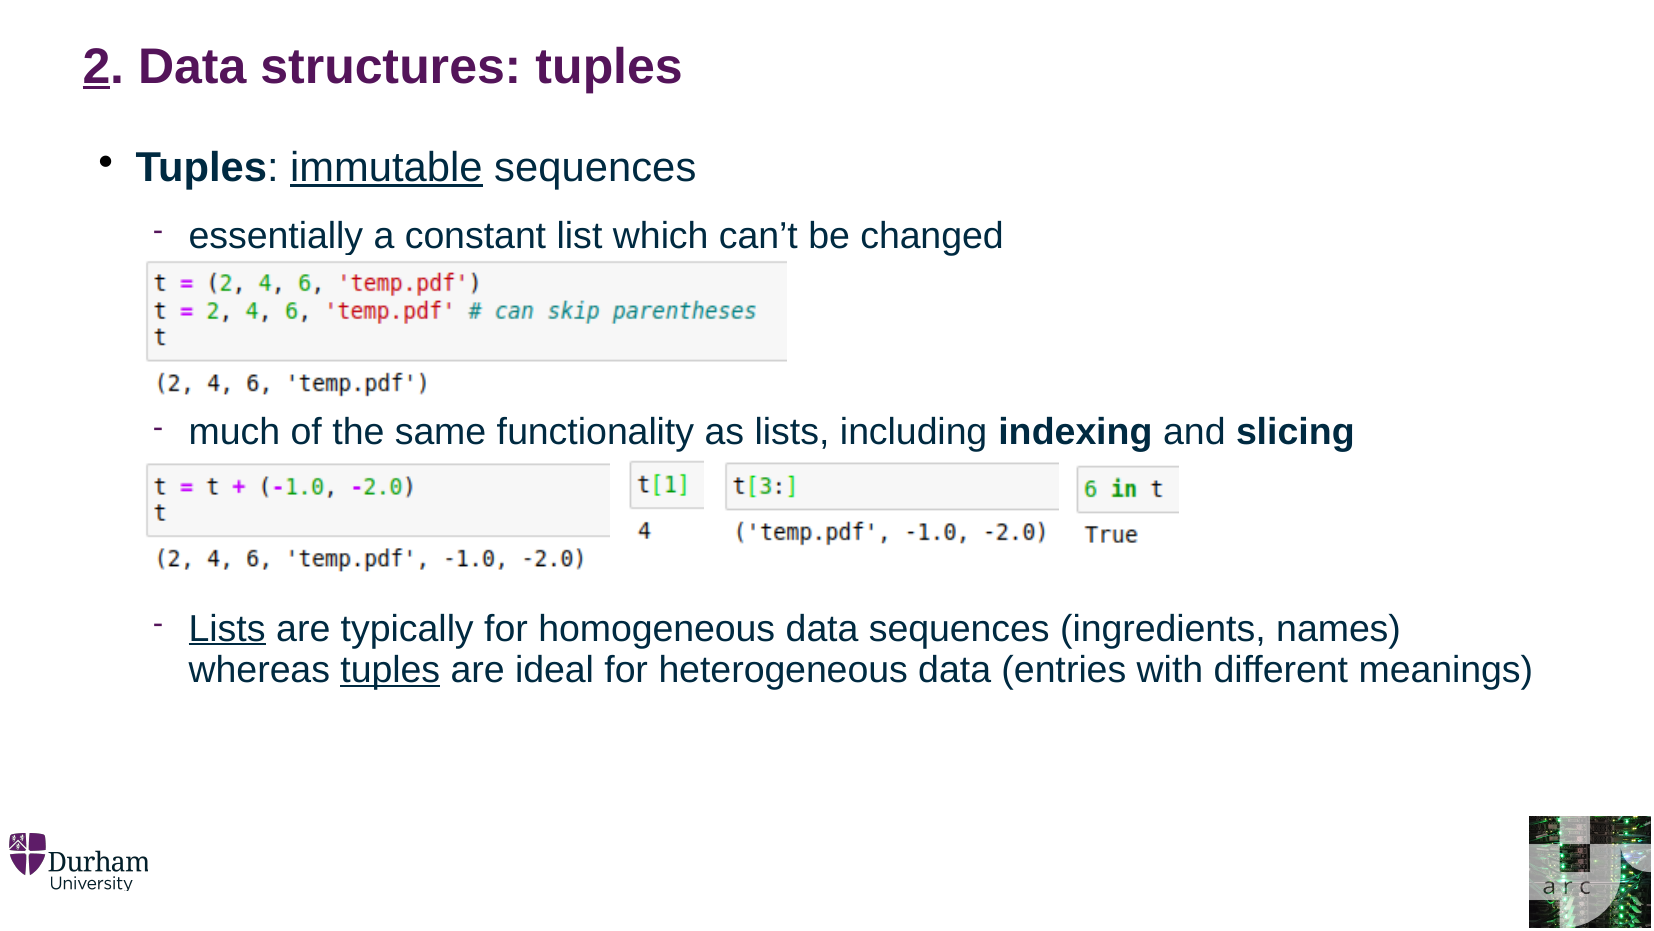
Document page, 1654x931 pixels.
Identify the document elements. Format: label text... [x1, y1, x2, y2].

picture [1072, 458, 1179, 557]
title 2. Data structures: tuples [82, 36, 1571, 93]
picture [140, 255, 787, 416]
picture [140, 454, 610, 584]
picture [625, 453, 704, 549]
picture [1529, 816, 1651, 928]
picture [9, 833, 148, 891]
picture [719, 453, 1059, 560]
list Tuples: immutable sequences essentially a constant list which can’t be changed much of the same functionality as lists, including indexing and slicing Lists are typically for homogeneous data sequences (ingredients, names) whereas tuples are ideal for heterogeneous data (entries with different meanings) [82, 141, 1571, 745]
